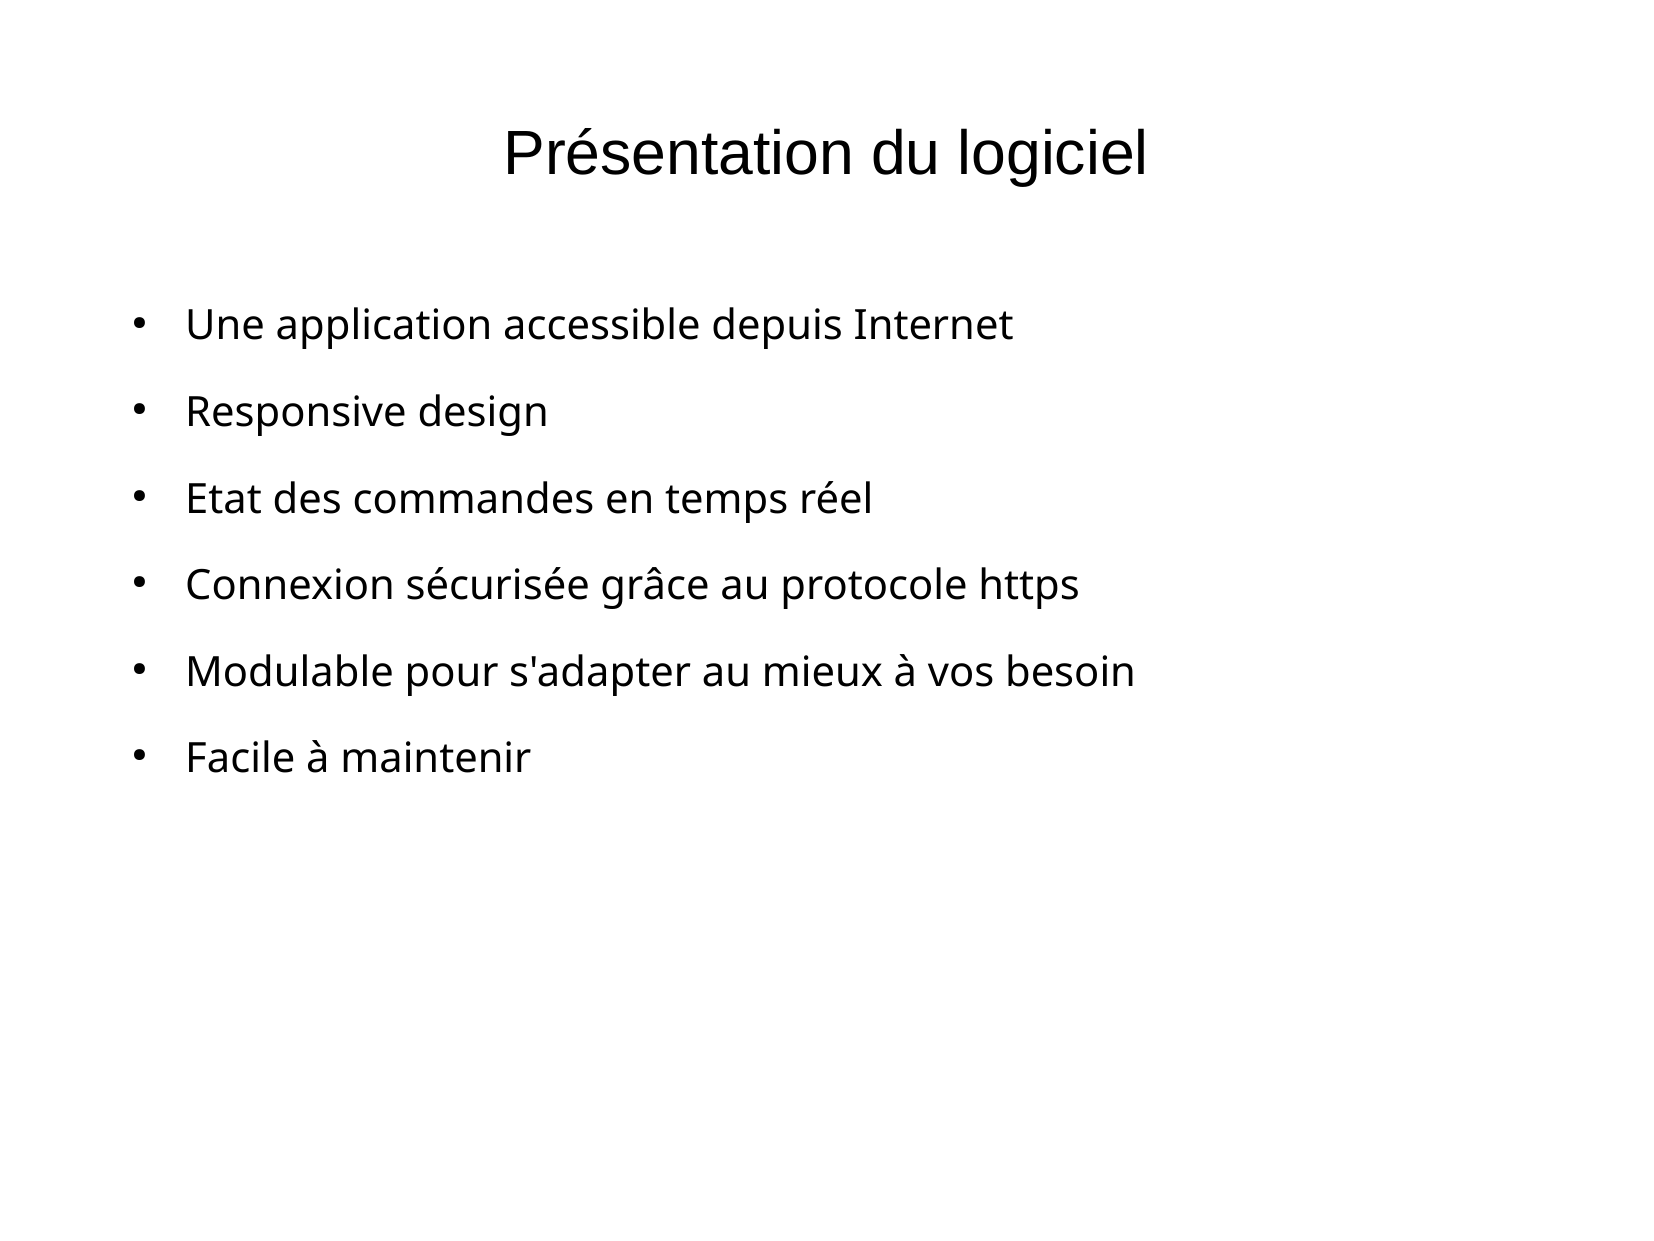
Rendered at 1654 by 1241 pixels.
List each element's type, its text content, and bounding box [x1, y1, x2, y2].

list Une application accessible depuis Internet Responsive design Etat des commandes en temps réel Connexion sécurisée grâce au protocole https Modulable pour s'adapter au mieux à vos besoin Facile à maintenir [76, 295, 1565, 1015]
title Présentation du logiciel [82, 49, 1571, 257]
